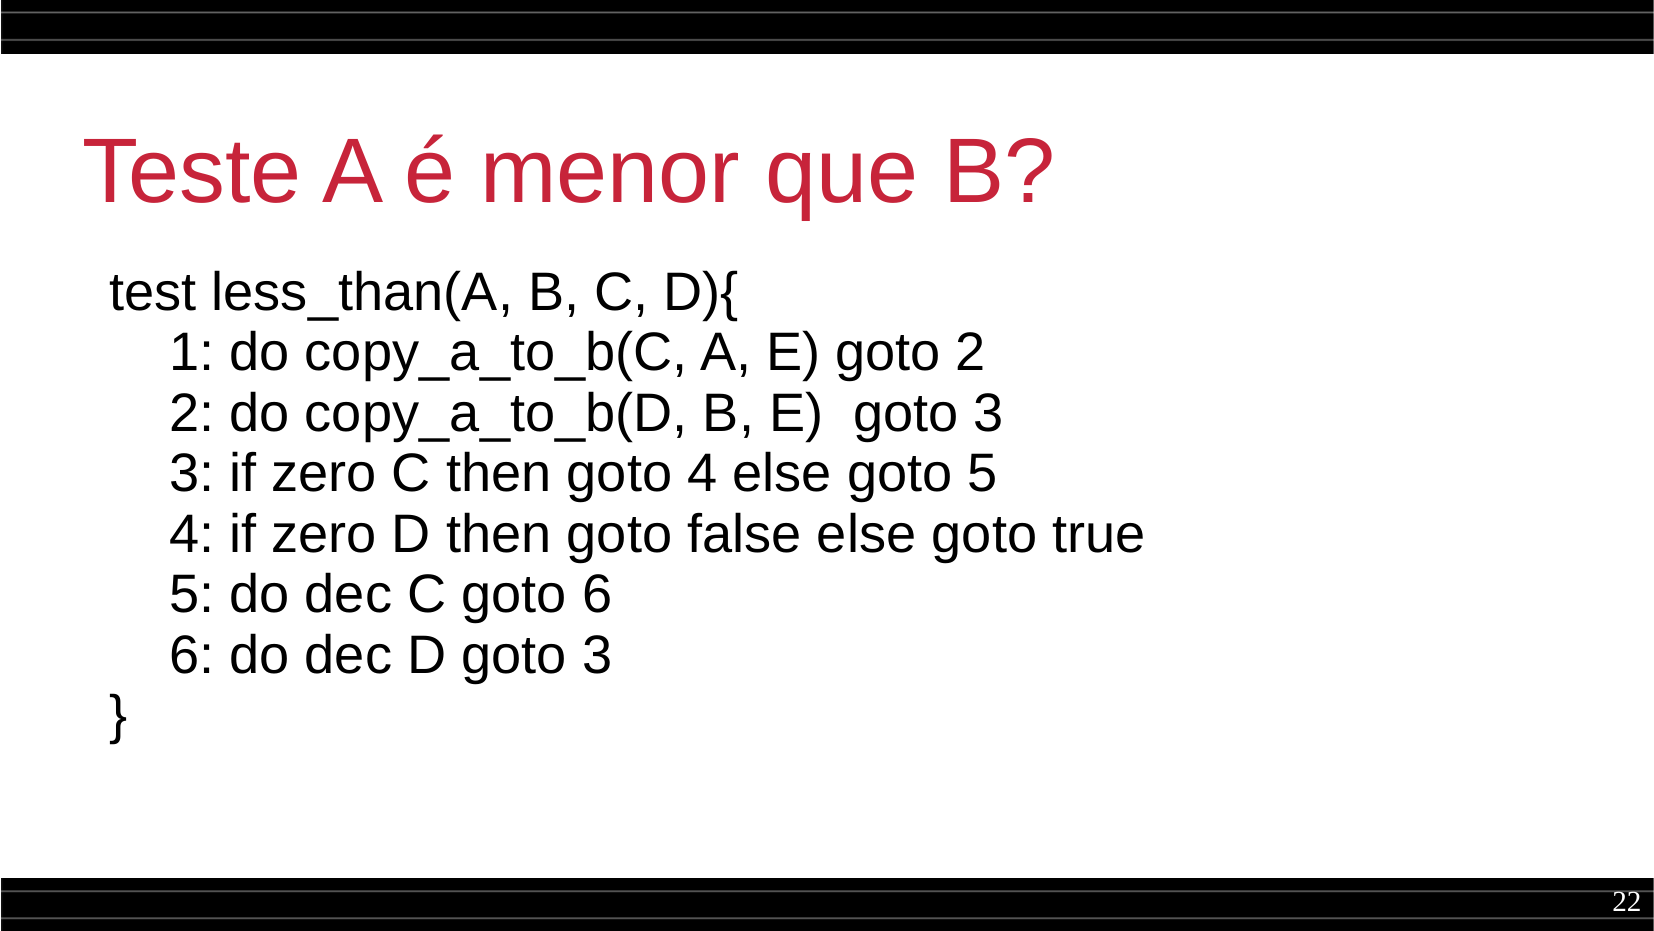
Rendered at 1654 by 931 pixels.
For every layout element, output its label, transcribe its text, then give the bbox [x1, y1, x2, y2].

picture [1, 0, 1654, 54]
picture [1, 878, 1654, 931]
title Teste A é menor que B? [82, 92, 1571, 249]
text_box test less_than(A, B, C, D){ 1: do copy_a_to_b(C, A, E) goto 2 2: do copy_a_to_b(D, B, E) goto 3 3: if zero C then goto 4 else goto 5 4: if zero D then goto false else goto true 5: do dec C goto 6 6: do dec D goto 3 } [94, 253, 1252, 814]
